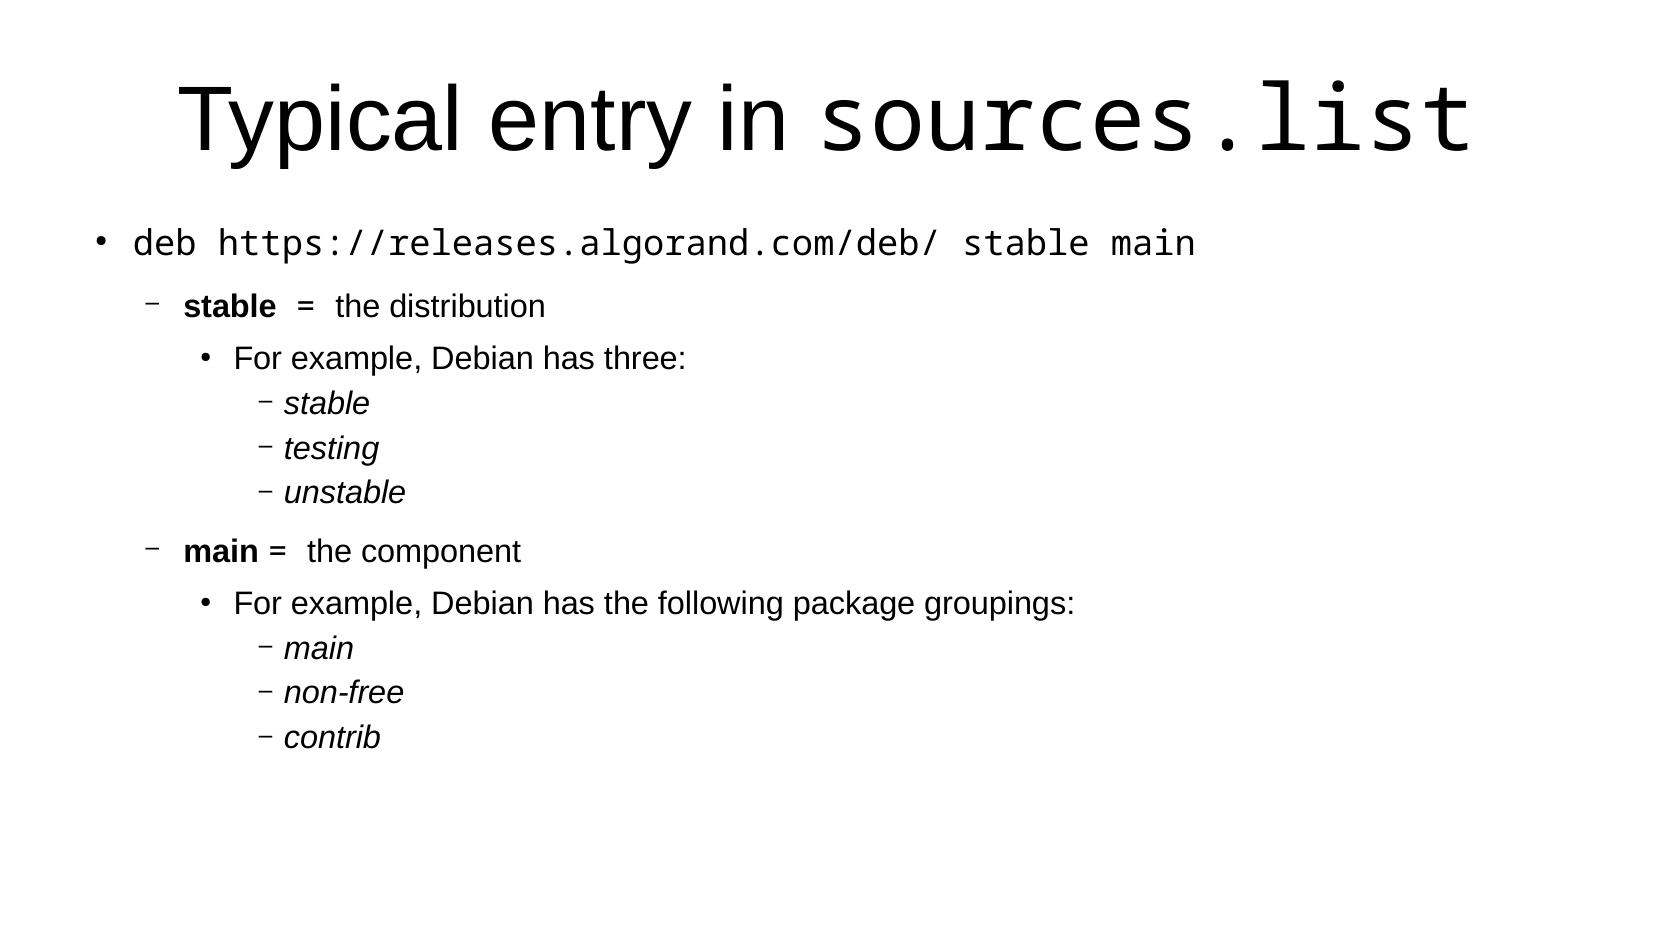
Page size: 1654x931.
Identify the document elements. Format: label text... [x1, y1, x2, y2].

title Typical entry in sources.list [82, 37, 1571, 193]
list deb https://releases.algorand.com/deb/ stable main stable = the distribution For example, Debian has three: stable testing unstable main = the component For example, Debian has the following package groupings: main non-free contrib [82, 217, 1571, 758]
